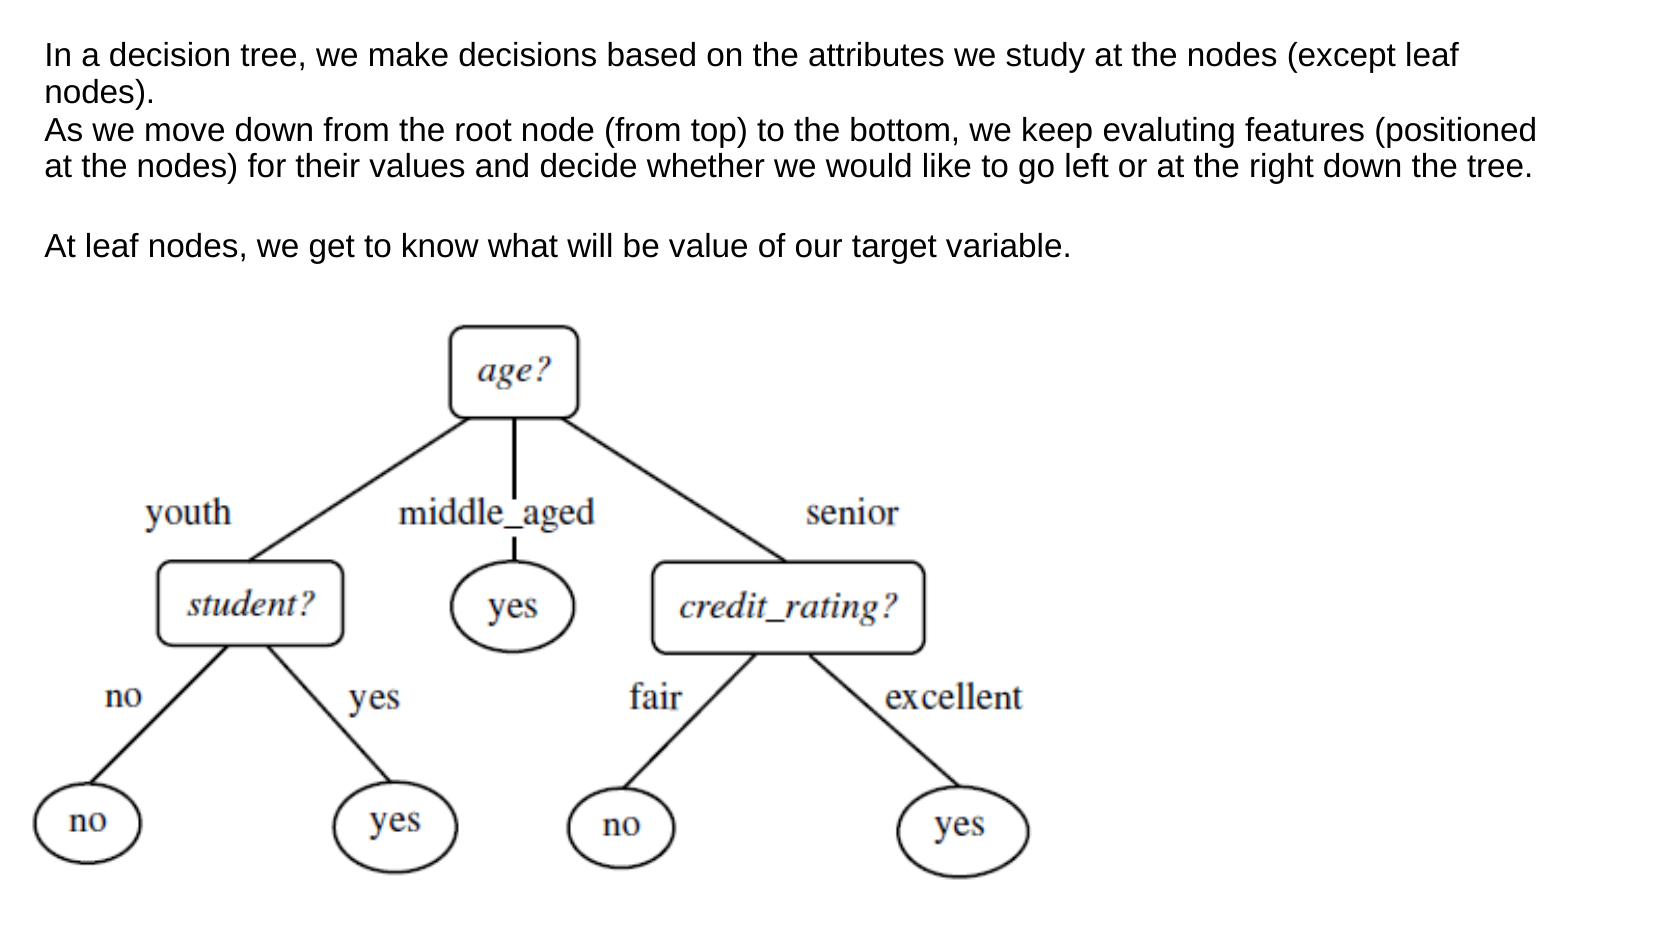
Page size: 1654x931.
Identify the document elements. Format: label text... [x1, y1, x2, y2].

text_box In a decision tree, we make decisions based on the attributes we study at the nodes (except leaf nodes). As we move down from the root node (from top) to the bottom, we keep evaluting features (positioned at the nodes) for their values and decide whether we would like to go left or at the right down the tree. At leaf nodes, we get to know what will be value of our target variable. [29, 29, 1565, 272]
picture [29, 309, 1034, 886]
